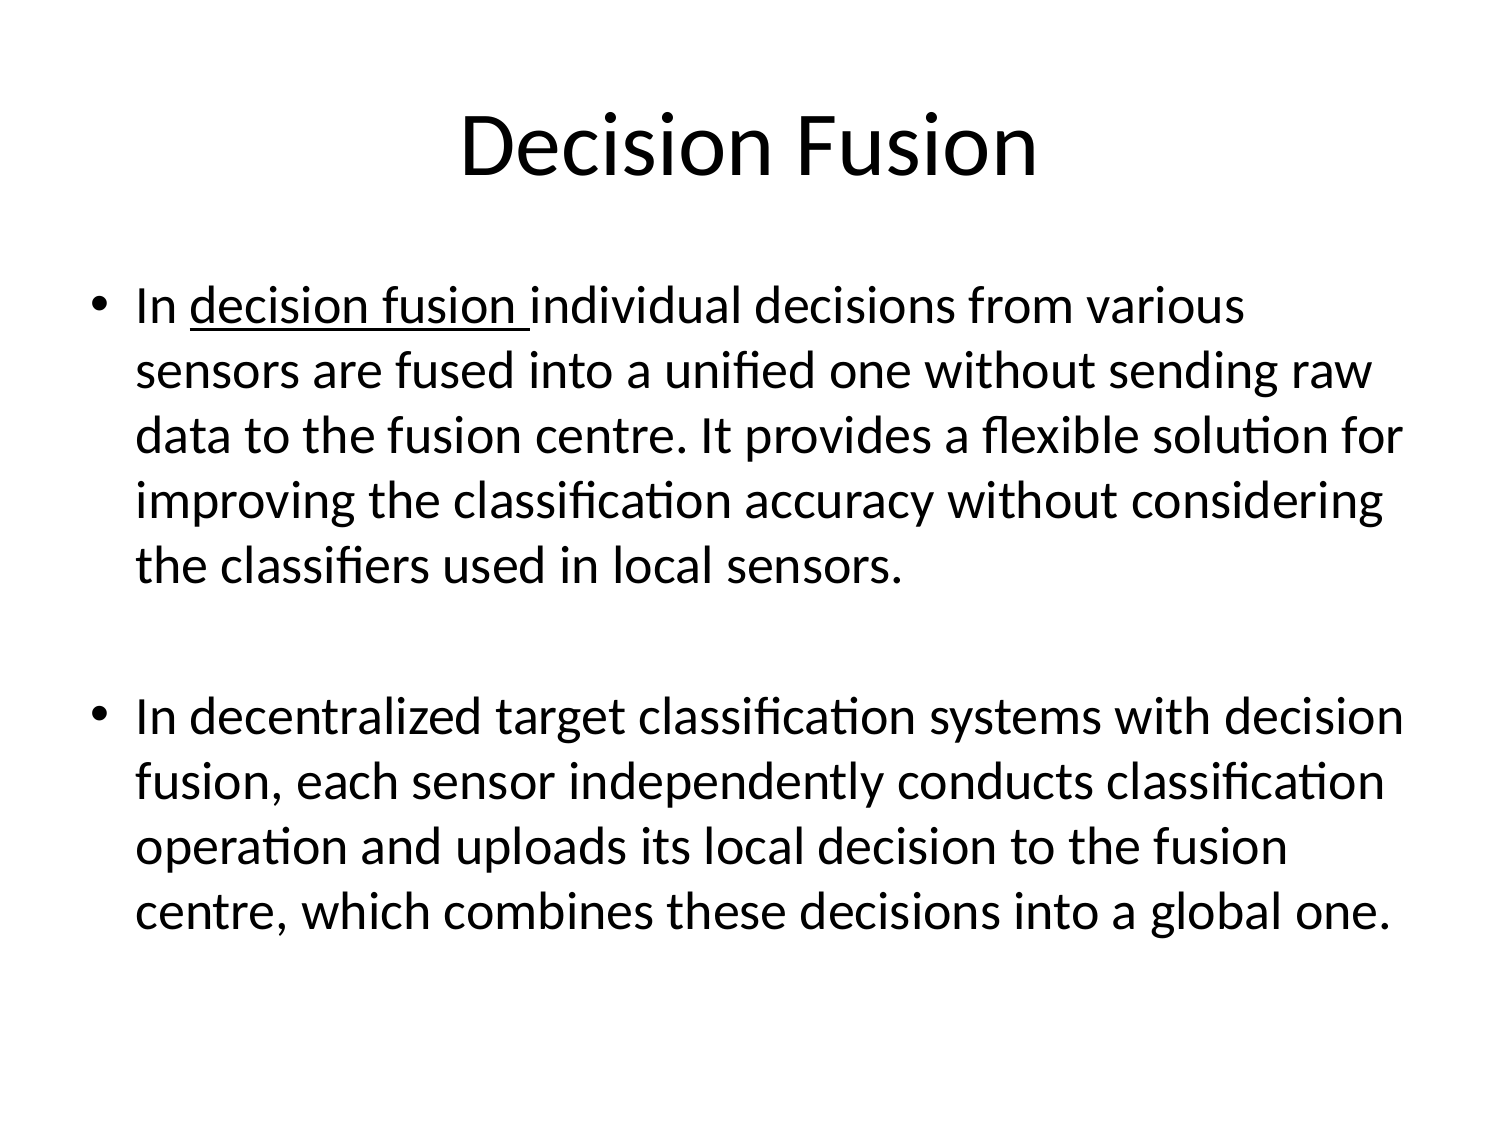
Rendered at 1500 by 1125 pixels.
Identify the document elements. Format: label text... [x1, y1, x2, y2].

title Decision Fusion [75, 45, 1425, 233]
list In decision fusion individual decisions from various sensors are fused into a unified one without sending raw data to the fusion centre. It provides a flexible solution for improving the classification accuracy without considering the classifiers used in local sensors. In decentralized target classification systems with decision fusion, each sensor independently conducts classification operation and uploads its local decision to the fusion centre, which combines these decisions into a global one. [75, 262, 1425, 1005]
